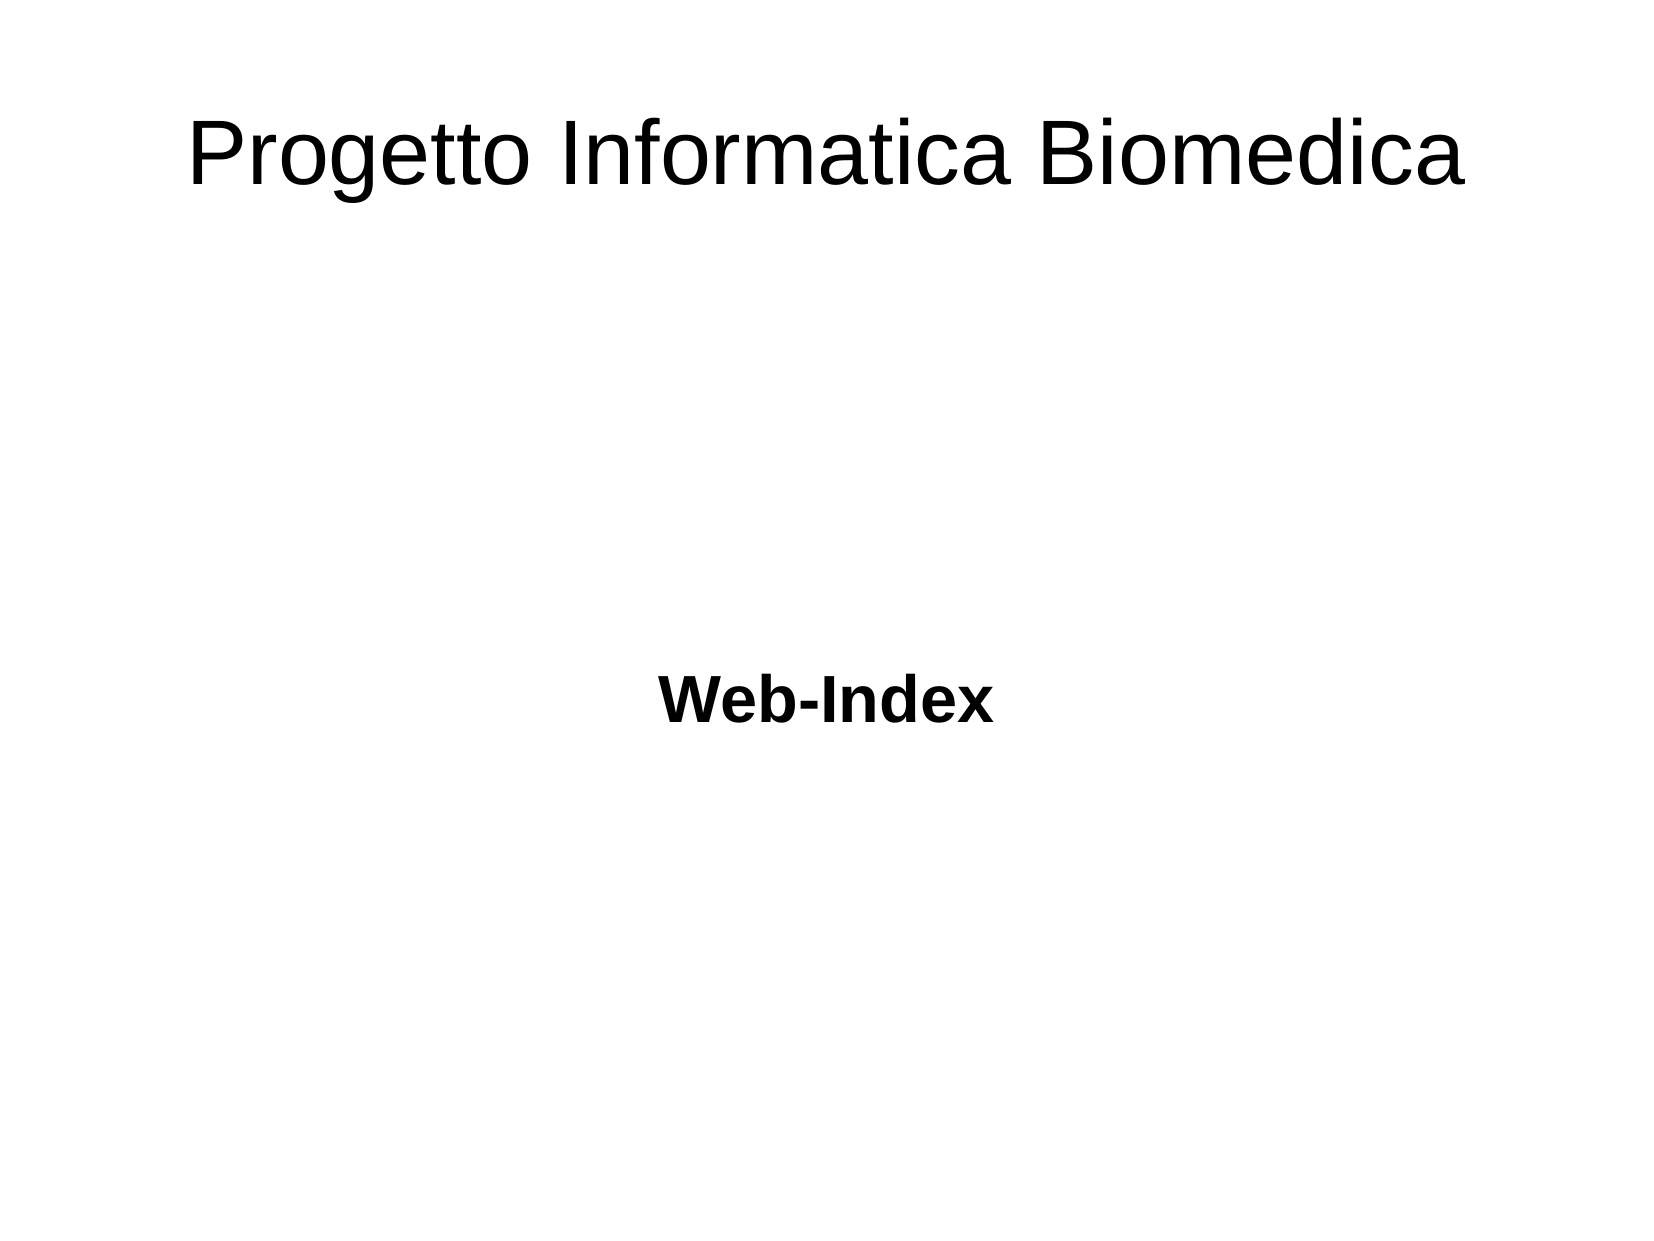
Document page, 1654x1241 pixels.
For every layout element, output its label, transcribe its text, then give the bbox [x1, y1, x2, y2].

subtitle Web-Index [82, 290, 1571, 1109]
title Progetto Informatica Biomedica [82, 49, 1571, 257]
